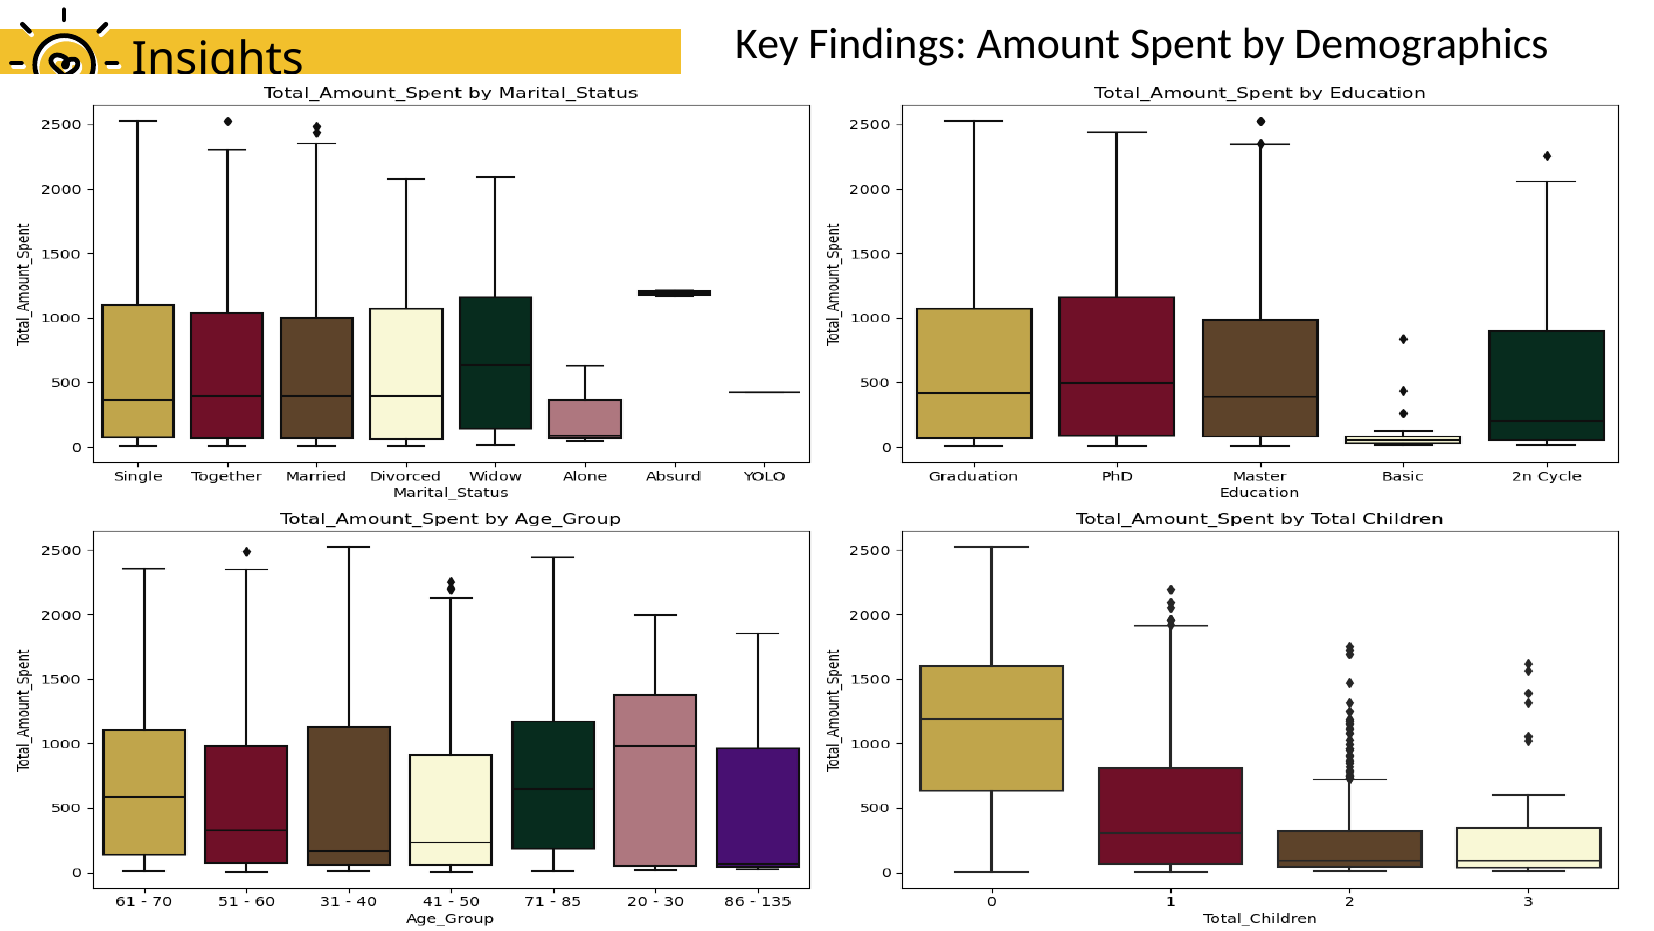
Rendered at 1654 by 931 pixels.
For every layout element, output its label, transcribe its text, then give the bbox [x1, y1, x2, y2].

title Key Findings: Amount Spent by Demographics [671, 0, 1613, 74]
picture [0, 74, 1636, 931]
title Insights [131, 16, 578, 74]
